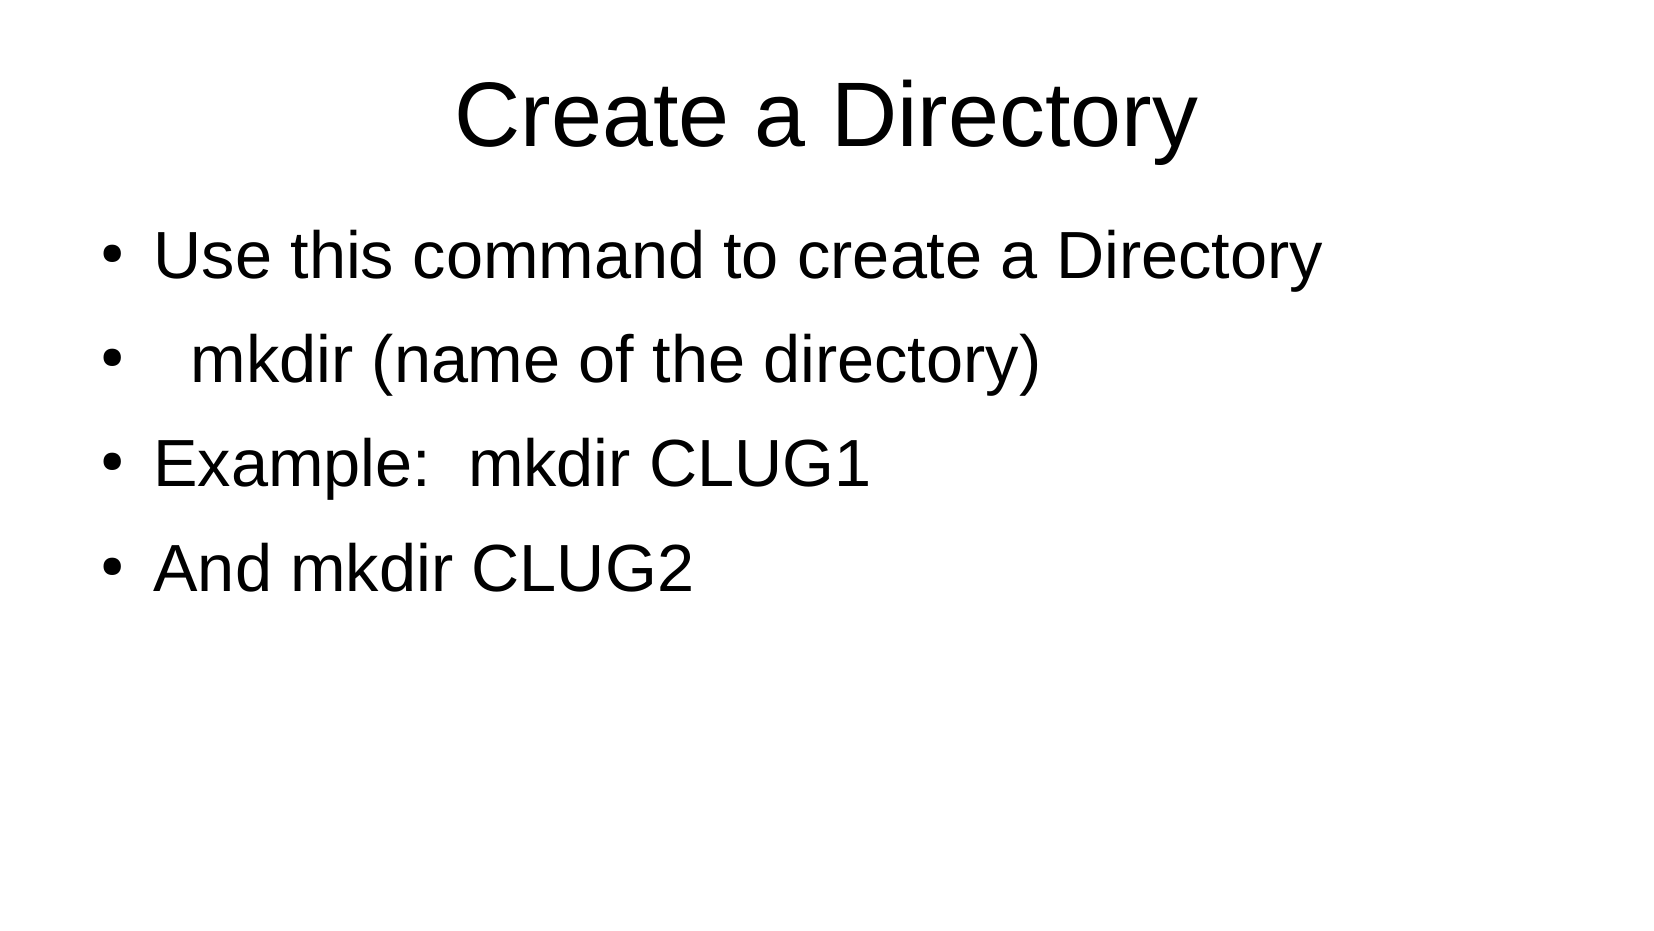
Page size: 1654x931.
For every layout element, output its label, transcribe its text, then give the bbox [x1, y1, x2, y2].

list Use this command to create a Directory mkdir (name of the directory) Example: mkdir CLUG1 And mkdir CLUG2 [82, 217, 1571, 758]
title Create a Directory [82, 37, 1571, 193]
